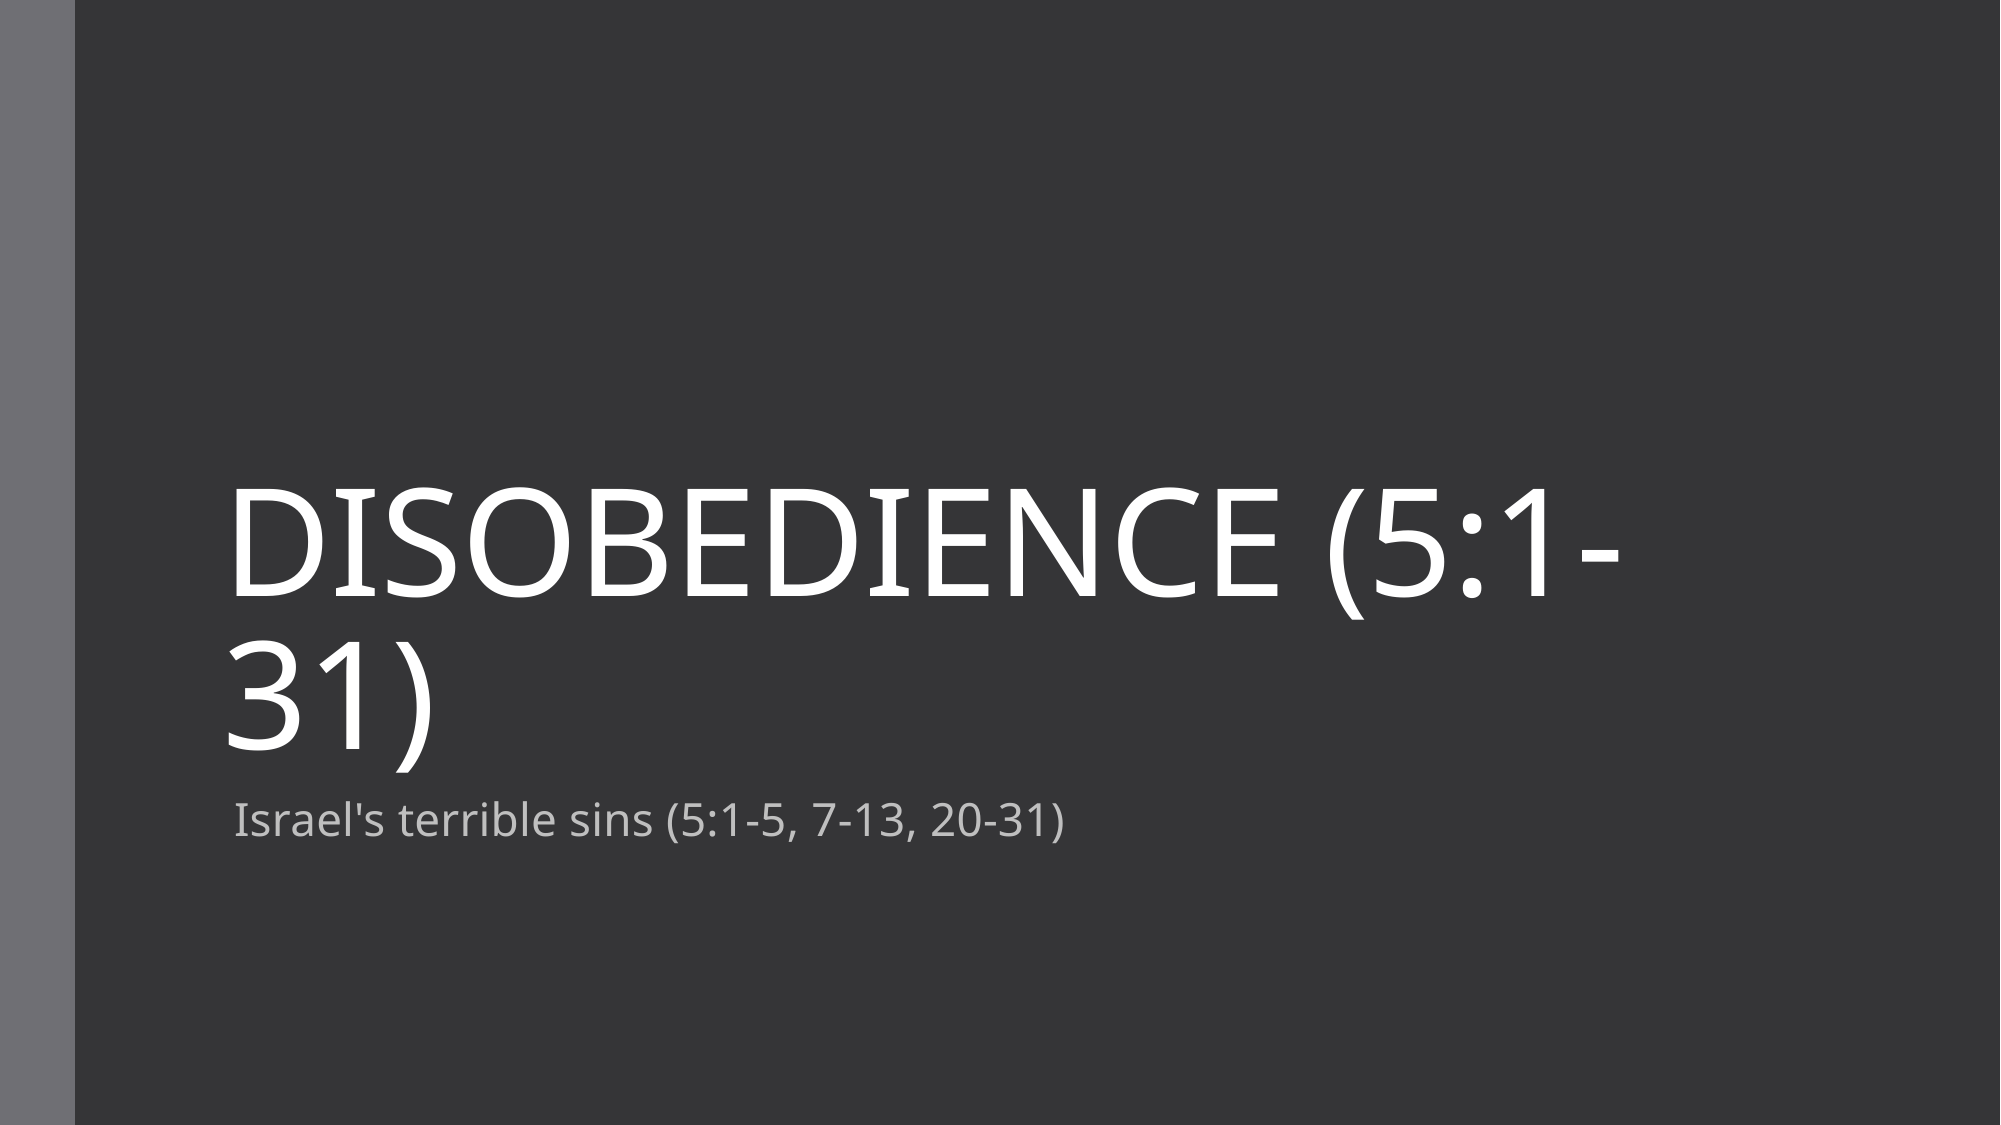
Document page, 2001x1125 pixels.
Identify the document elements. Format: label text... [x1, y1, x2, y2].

title DISOBEDIENCE (5:1-31) [206, 124, 1752, 787]
subtitle Israel's terrible sins (5:1-5, 7-13, 20-31) [206, 787, 1752, 1066]
